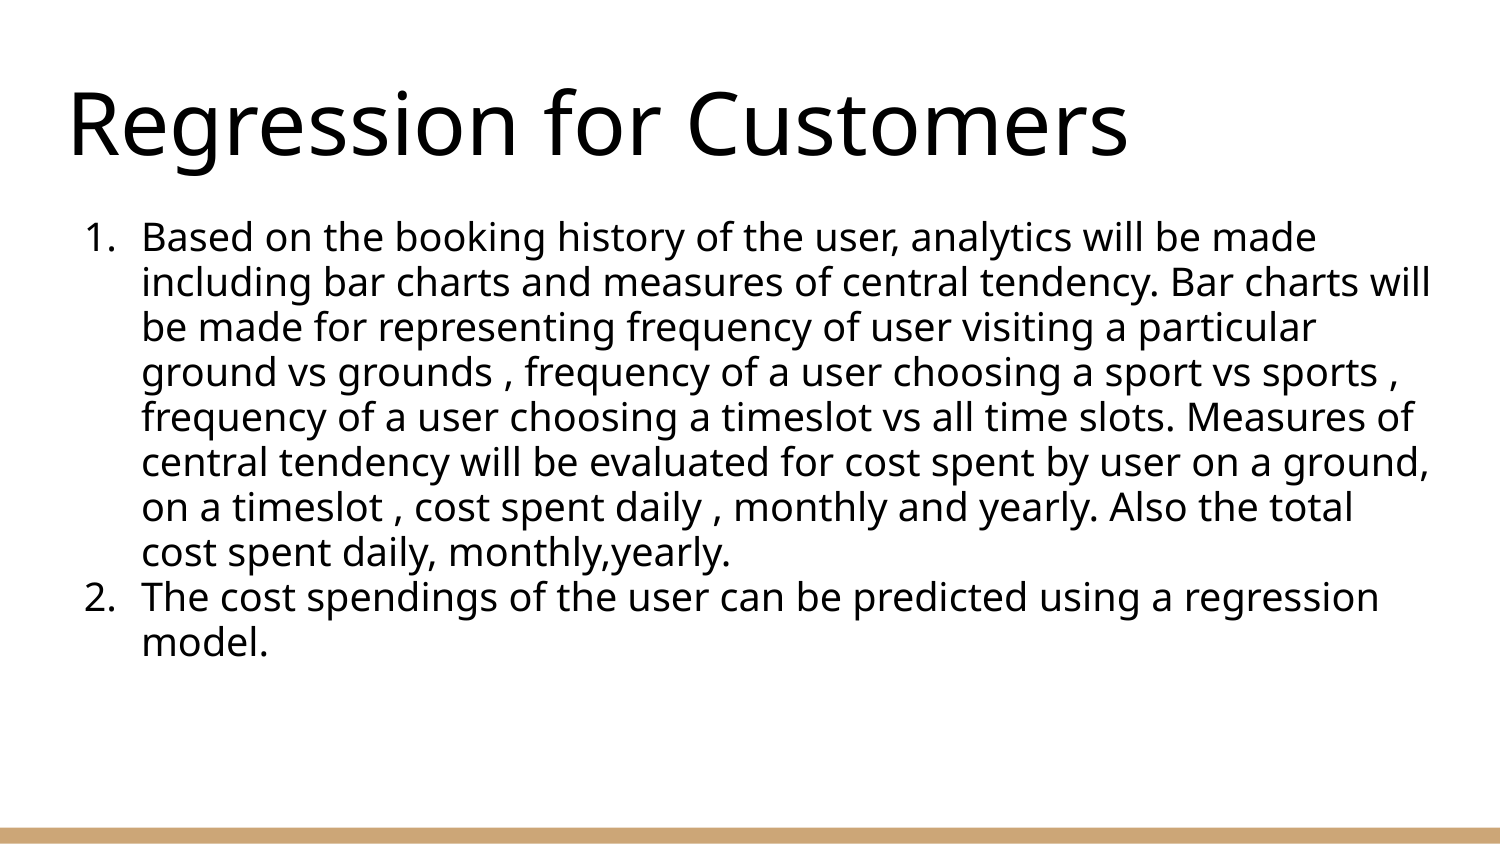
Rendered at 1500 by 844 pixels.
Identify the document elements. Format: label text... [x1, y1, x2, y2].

title Regression for Customers [51, 51, 1449, 189]
list Based on the booking history of the user, analytics will be made including bar charts and measures of central tendency. Bar charts will be made for representing frequency of user visiting a particular ground vs grounds , frequency of a user choosing a sport vs sports , frequency of a user choosing a timeslot vs all time slots. Measures of central tendency will be evaluated for cost spent by user on a ground, on a timeslot , cost spent daily , monthly and yearly. Also the total cost spent daily, monthly,yearly. The cost spendings of the user can be predicted using a regression model. [51, 200, 1449, 752]
